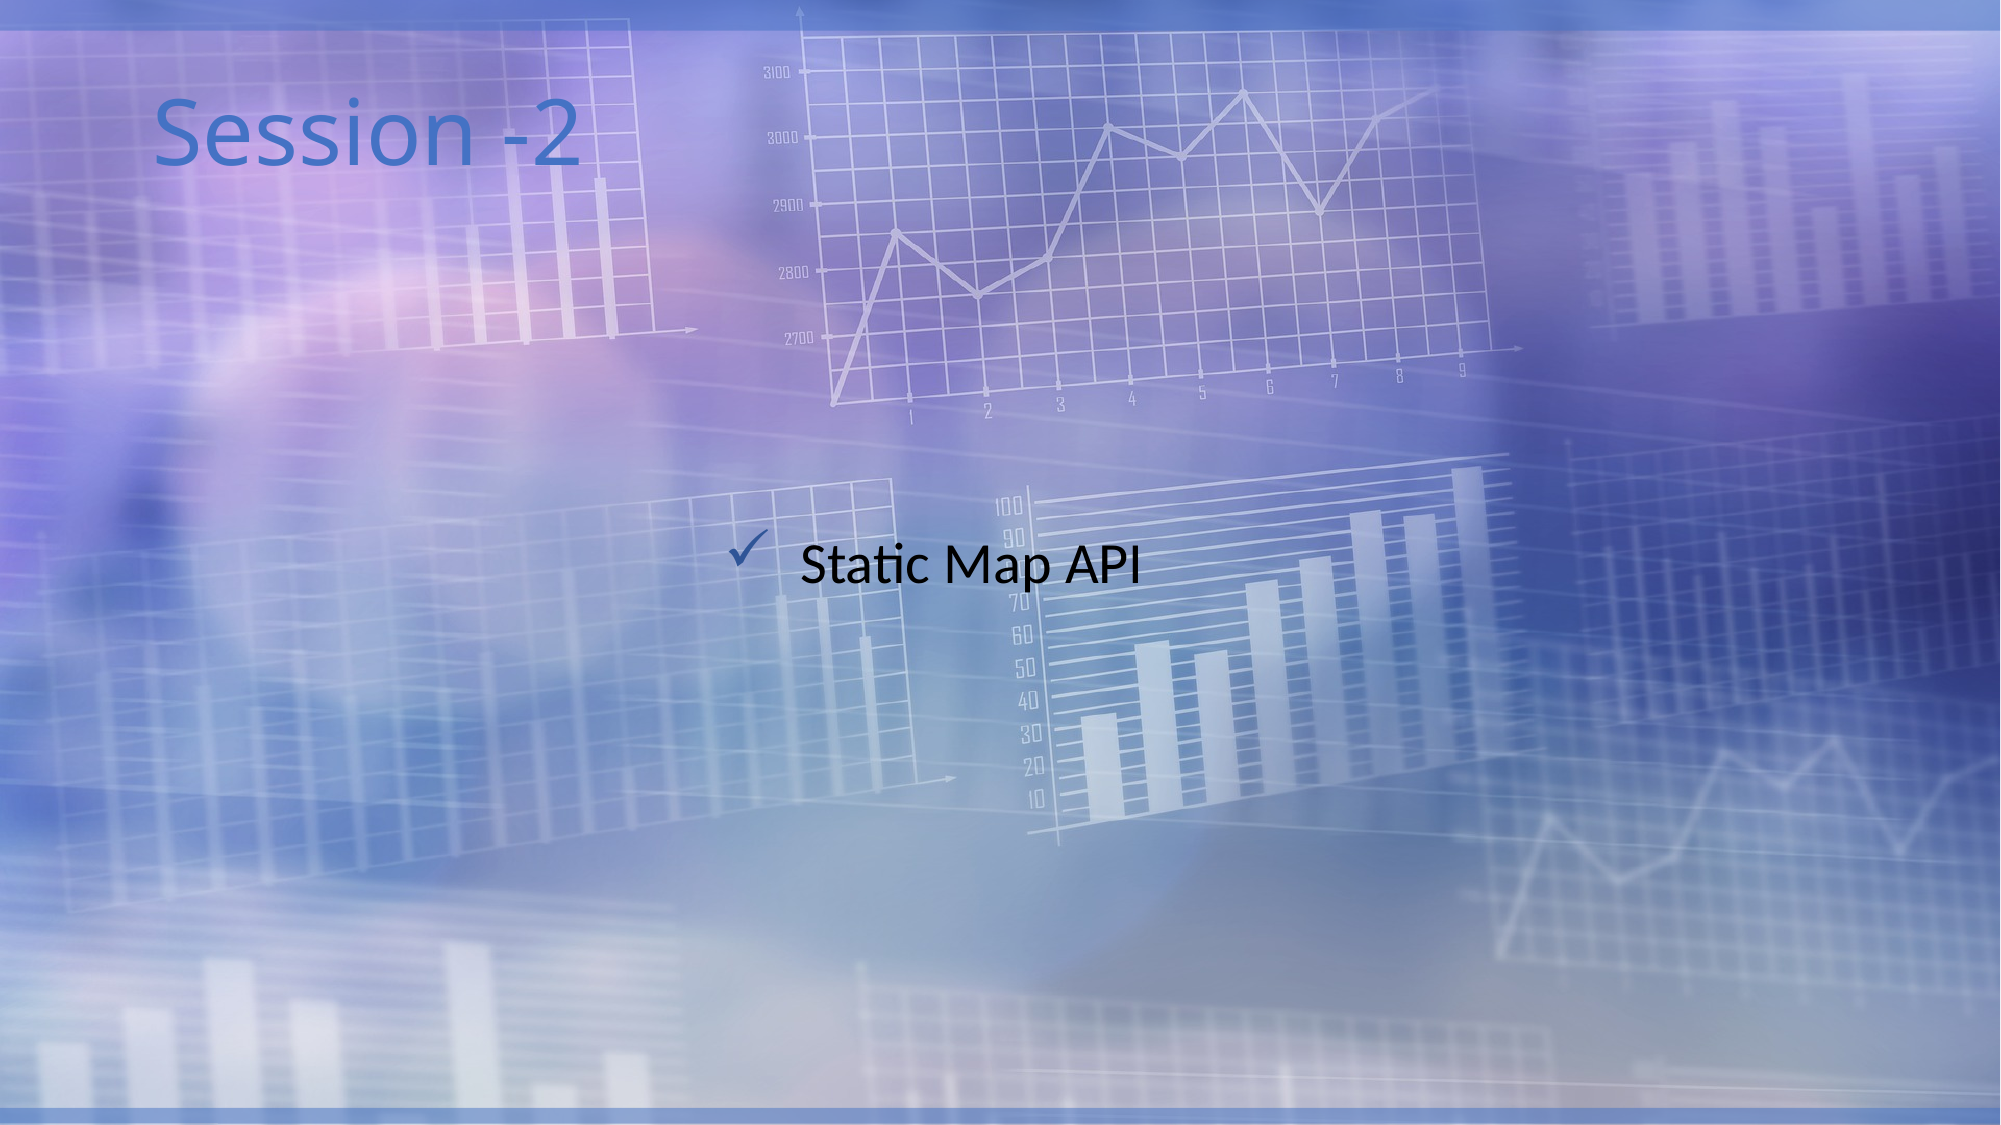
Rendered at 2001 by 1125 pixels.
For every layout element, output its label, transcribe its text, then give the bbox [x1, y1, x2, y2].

list Static Map API [709, 518, 1405, 625]
picture [0, 31, 2001, 1125]
title Session -2 [137, 59, 1863, 197]
